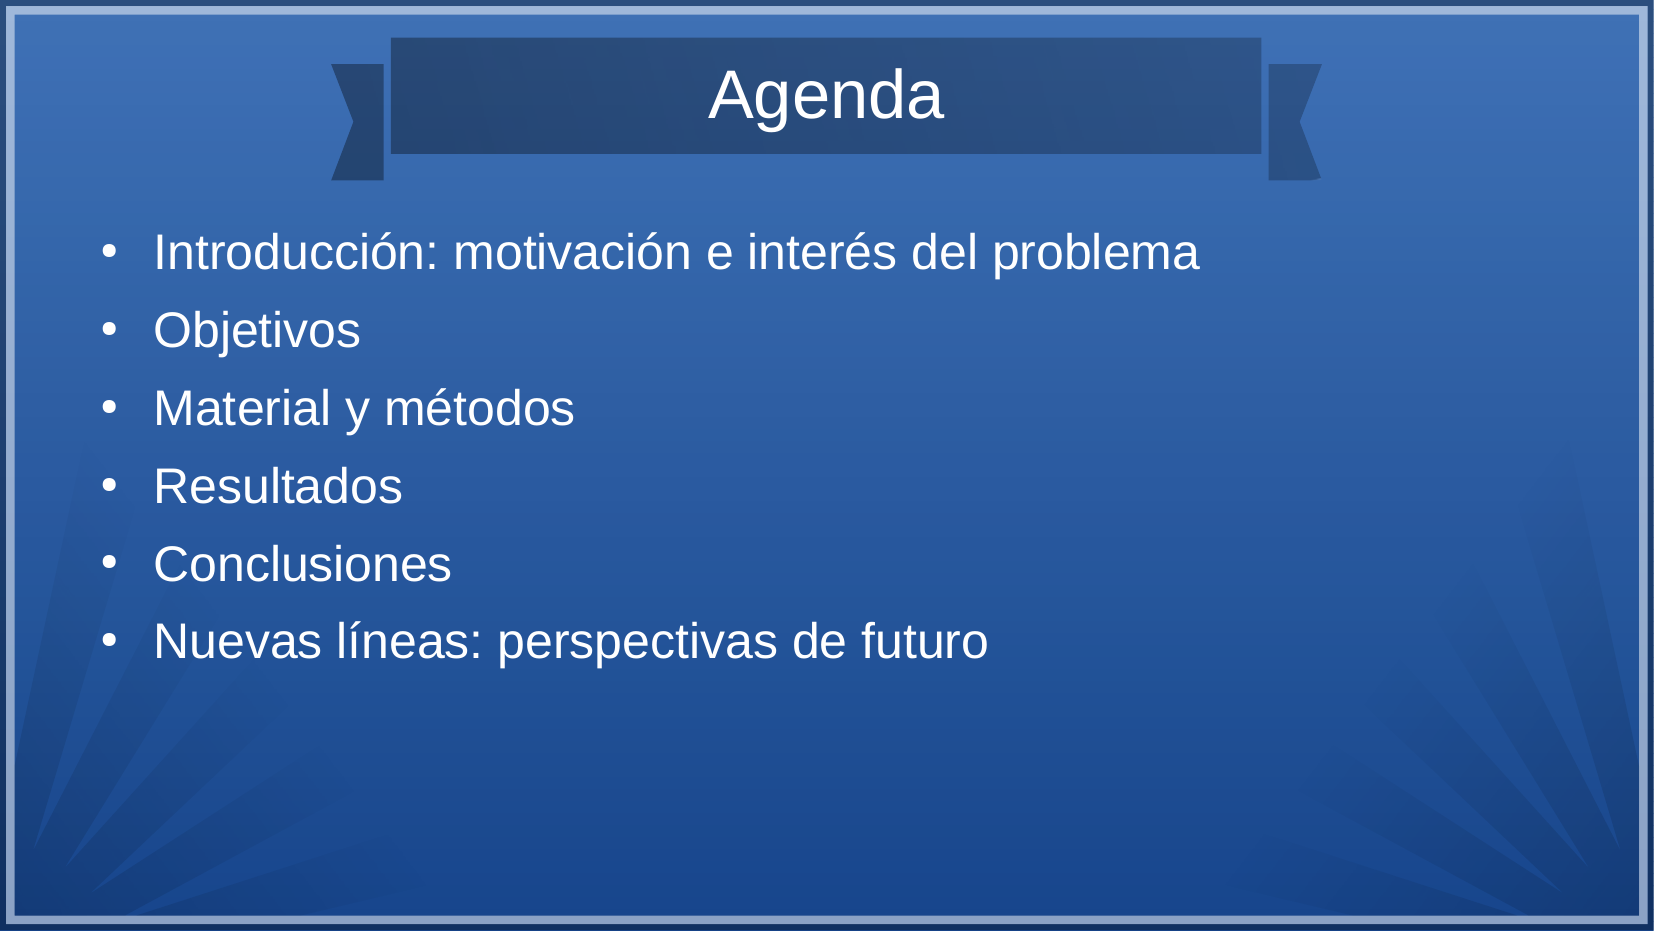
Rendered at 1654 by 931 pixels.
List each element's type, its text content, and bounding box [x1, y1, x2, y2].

title Agenda [389, 35, 1264, 154]
list Introducción: motivación e interés del problema Objetivos Material y métodos Resultados Conclusiones Nuevas líneas: perspectivas de futuro [82, 224, 1571, 848]
